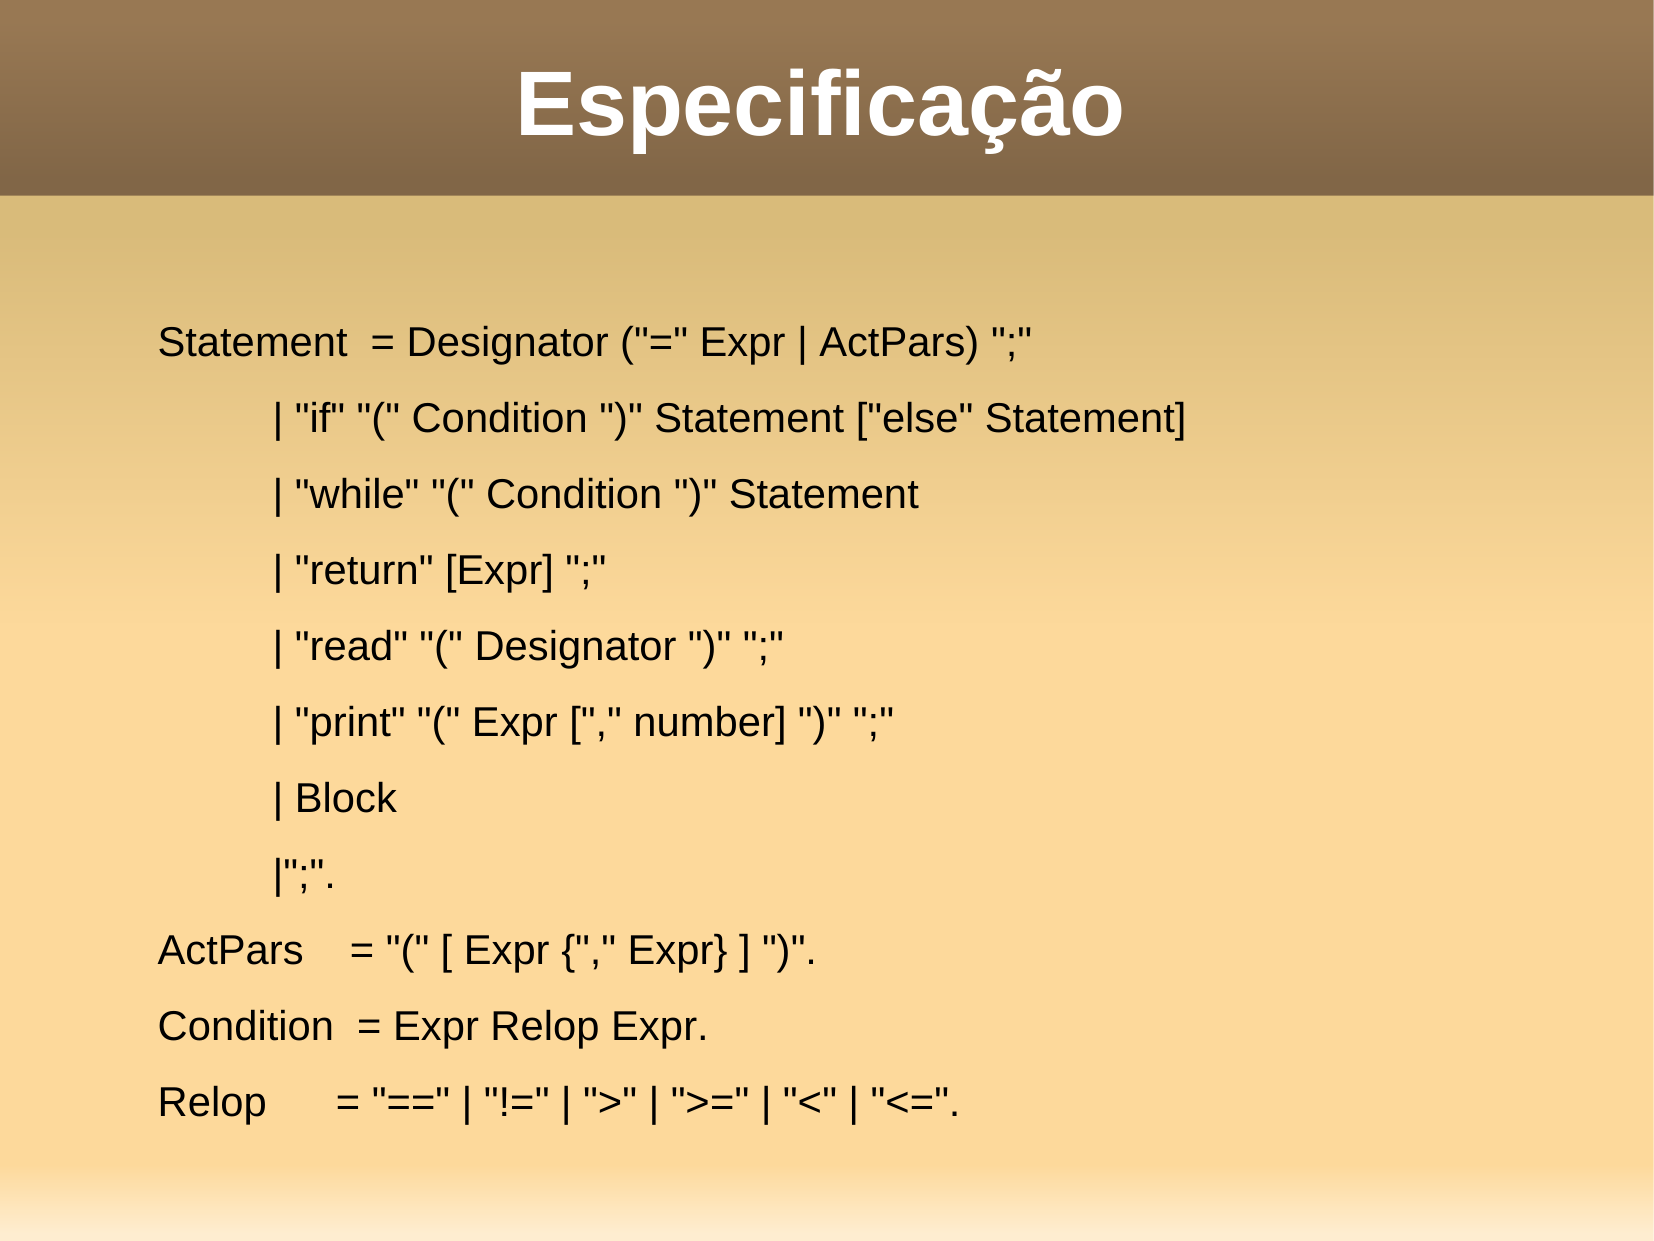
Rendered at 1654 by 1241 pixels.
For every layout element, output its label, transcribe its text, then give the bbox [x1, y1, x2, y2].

picture [0, 0, 1654, 1241]
list Statement = Designator ("=" Expr | ActPars) ";" | "if" "(" Condition ")" Statement ["else" Statement] | "while" "(" Condition ")" Statement | "return" [Expr] ";" | "read" "(" Designator ")" ";" | "print" "(" Expr ["," number] ")" ";" | Block |";". ActPars = "(" [ Expr {"," Expr} ] ")". Condition = Expr Relop Expr. Relop = "==" | "!=" | ">" | ">=" | "<" | "<=". [86, 242, 1576, 1126]
title Especificação [76, 7, 1565, 200]
